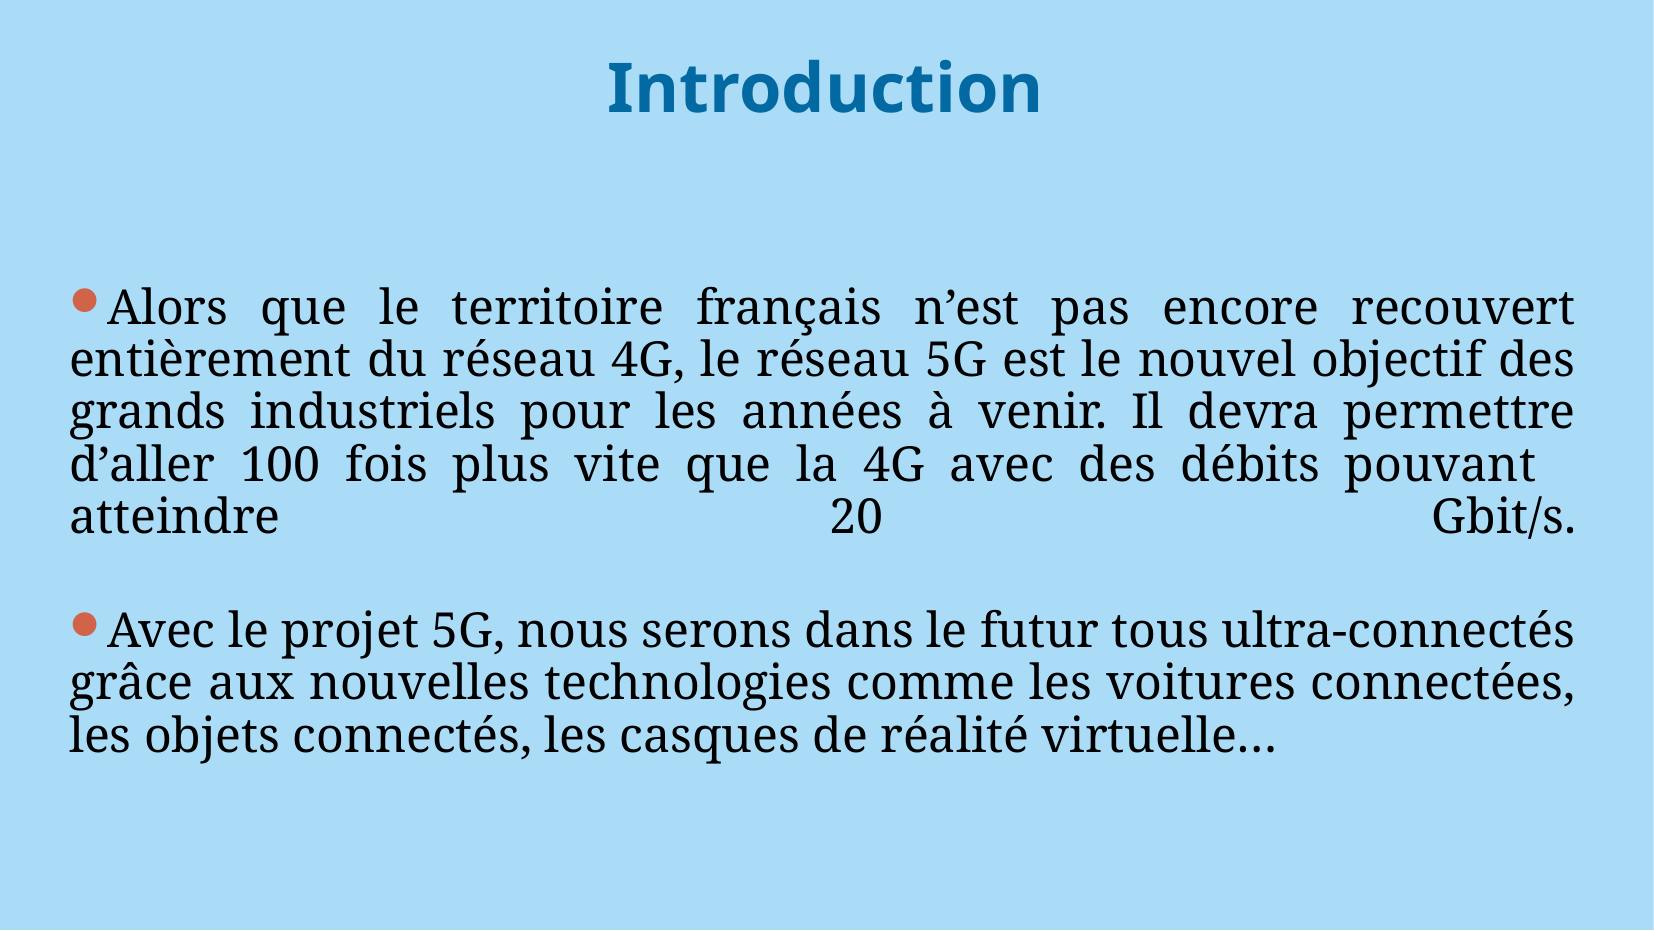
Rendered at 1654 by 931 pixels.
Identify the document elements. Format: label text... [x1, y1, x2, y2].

list Alors que le territoire français n’est pas encore recouvert entièrement du réseau 4G, le réseau 5G est le nouvel objectif des grands industriels pour les années à venir. Il devra permettre d’aller 100 fois plus vite que la 4G avec des débits pouvant atteindre 20 Gbit/s. Avec le projet 5G, nous serons dans le futur tous ultra-connectés grâce aux nouvelles technologies comme les voitures connectées, les objets connectés, les casques de réalité virtuelle… [54, 207, 1593, 828]
title Introduction [54, 31, 1598, 134]
